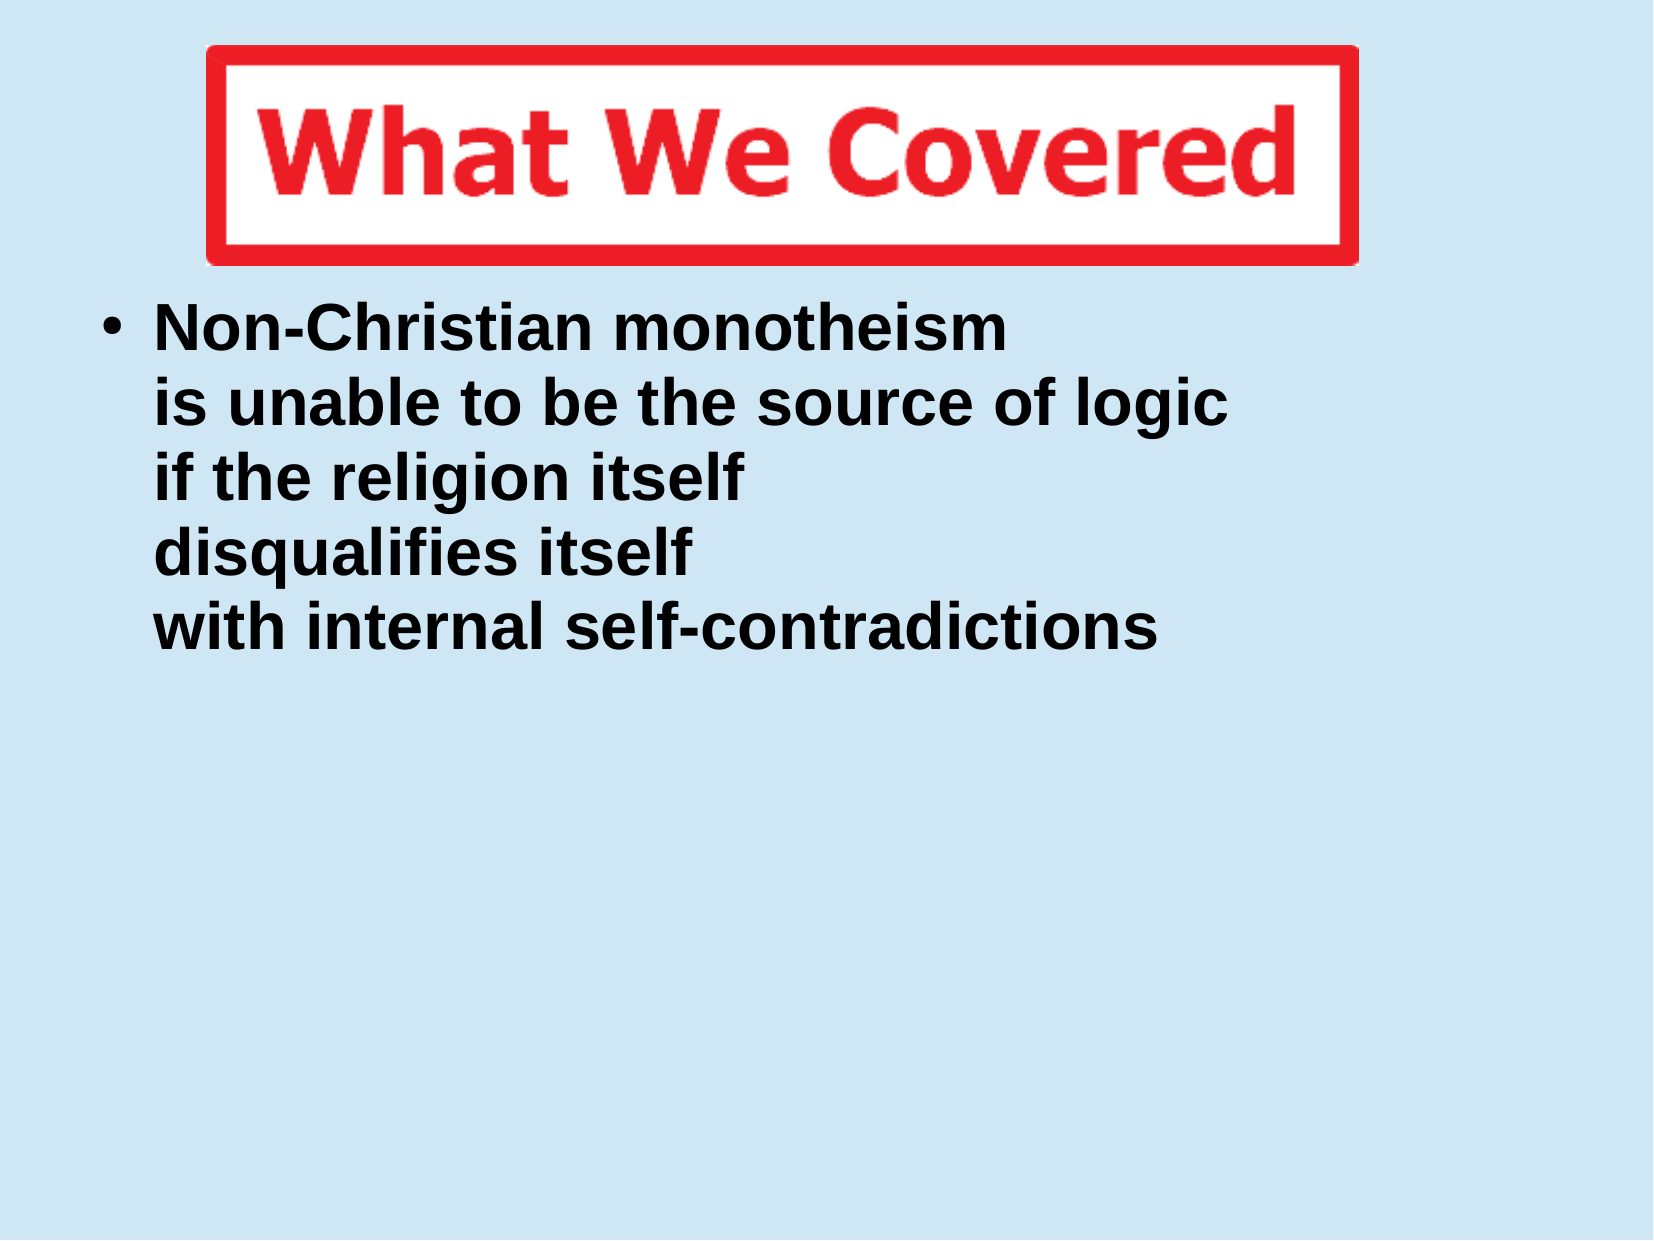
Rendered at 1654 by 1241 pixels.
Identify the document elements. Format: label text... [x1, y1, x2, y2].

list Non-Christian monotheism is unable to be the source of logic if the religion itself disqualifies itself with internal self-contradictions [82, 290, 1571, 1109]
picture [206, 45, 1359, 266]
